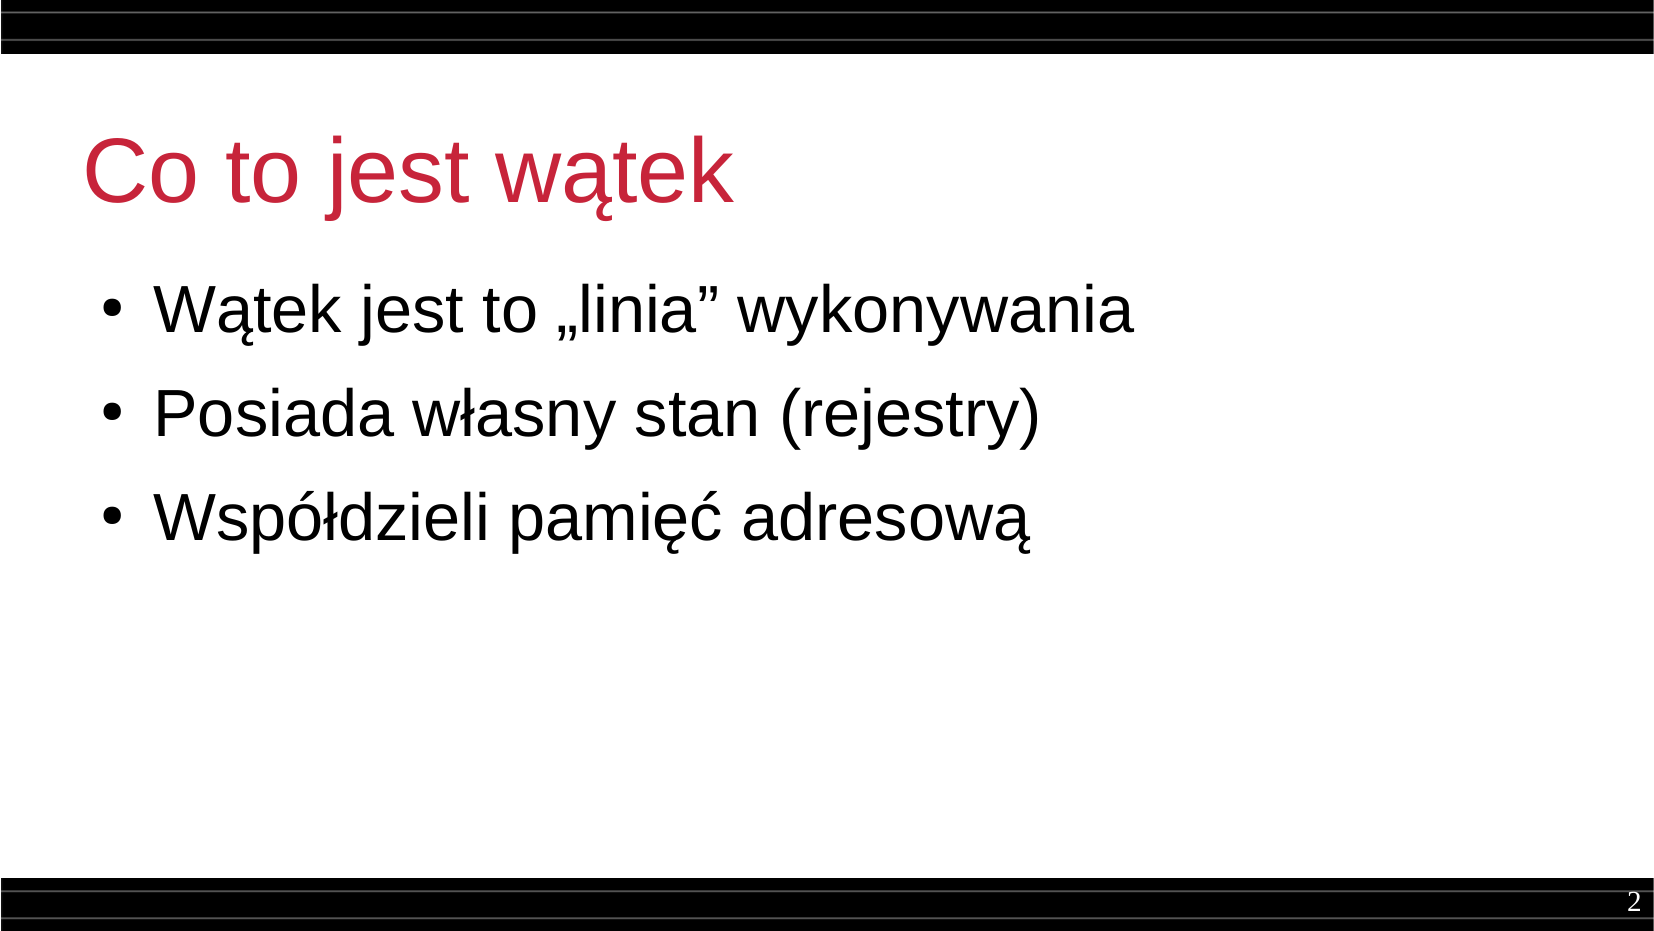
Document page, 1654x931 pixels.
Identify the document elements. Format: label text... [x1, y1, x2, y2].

picture [1, 0, 1654, 54]
list Wątek jest to „linia” wykonywania Posiada własny stan (rejestry) Współdzieli pamięć adresową [82, 271, 1571, 851]
picture [1, 878, 1654, 931]
title Co to jest wątek [82, 92, 1571, 249]
